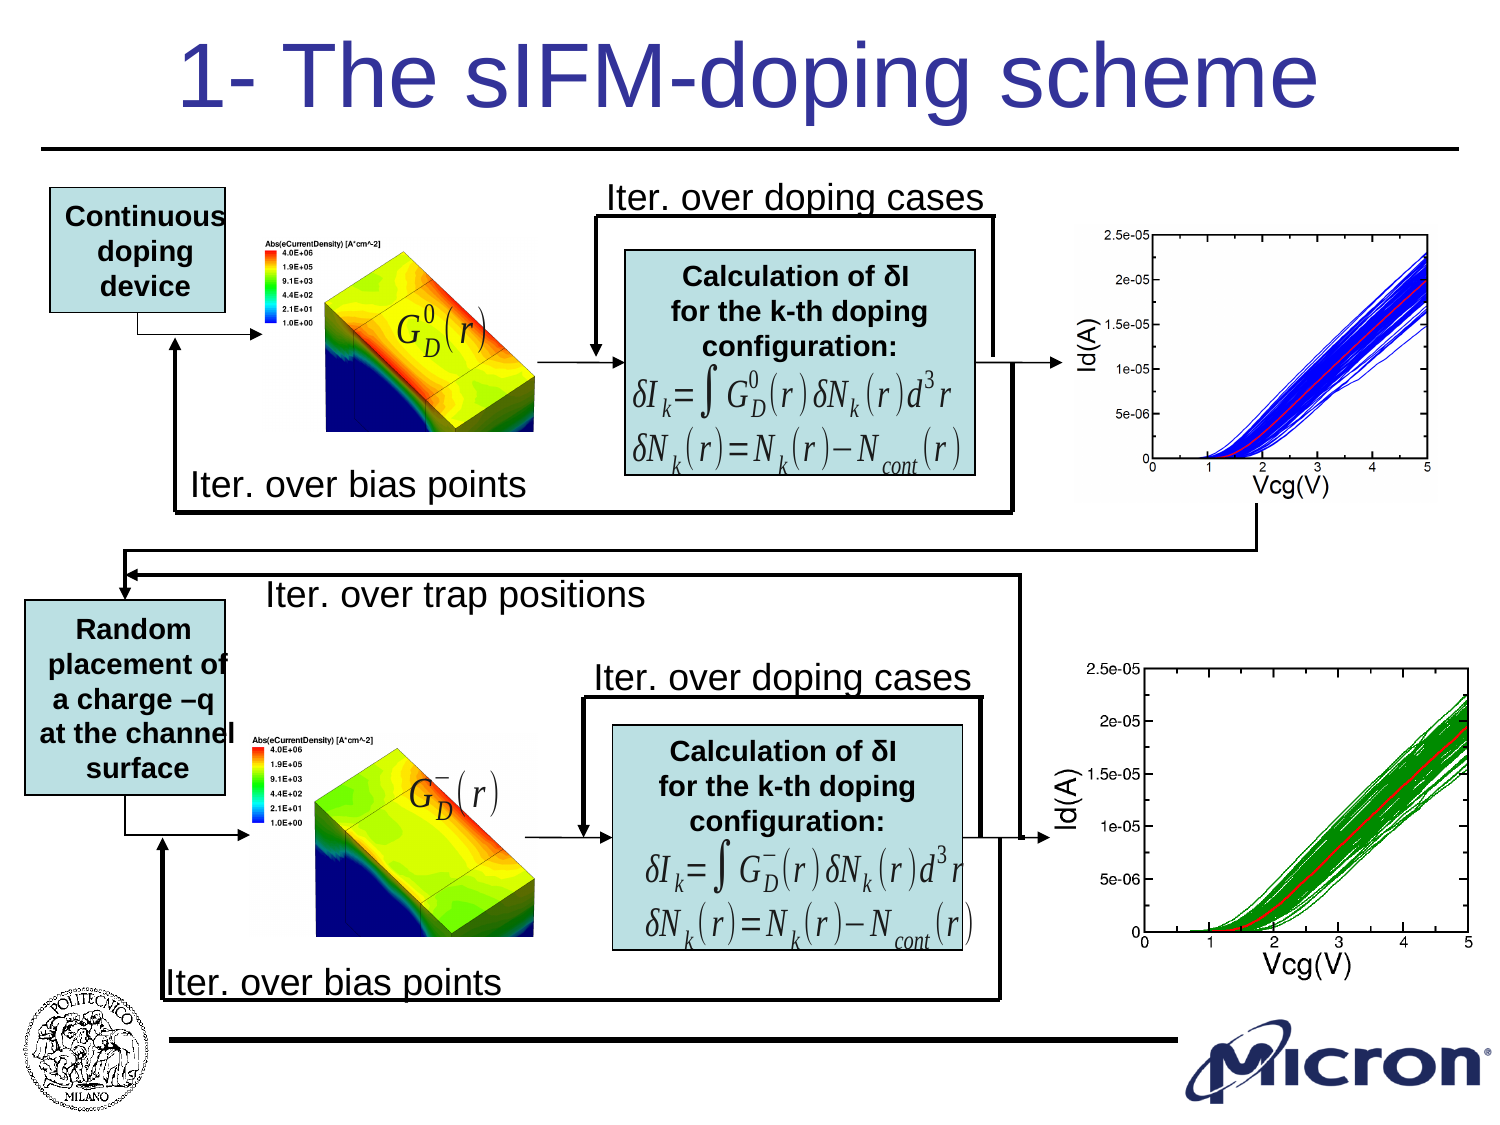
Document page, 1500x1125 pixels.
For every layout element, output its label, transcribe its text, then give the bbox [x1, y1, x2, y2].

text_box Iter. over doping cases [591, 164, 1000, 226]
picture [12, 968, 163, 1125]
text_box Random placement of a charge –q at the channel surface [24, 600, 226, 795]
text_box Iter. over trap positions [250, 562, 662, 623]
title 1- The sIFM-doping scheme [74, 8, 1424, 134]
picture [249, 733, 538, 937]
chart [399, 762, 513, 826]
text_box Iter. over doping cases [578, 645, 988, 707]
picture [262, 237, 538, 432]
text_box Iter. over bias points [165, 949, 518, 998]
picture [1178, 1012, 1500, 1110]
chart [387, 299, 501, 363]
text_box Iter. over bias points [150, 949, 518, 1011]
text_box Continuous doping device [49, 187, 226, 313]
picture [1074, 224, 1438, 503]
chart [624, 362, 976, 481]
picture [1048, 662, 1476, 986]
text_box Iter. over bias points [175, 452, 543, 513]
text_box Calculation of δI for the k-th doping configuration: [624, 249, 976, 362]
text_box Calculation of δI for the k-th doping configuration: [612, 725, 963, 951]
chart [637, 837, 988, 956]
